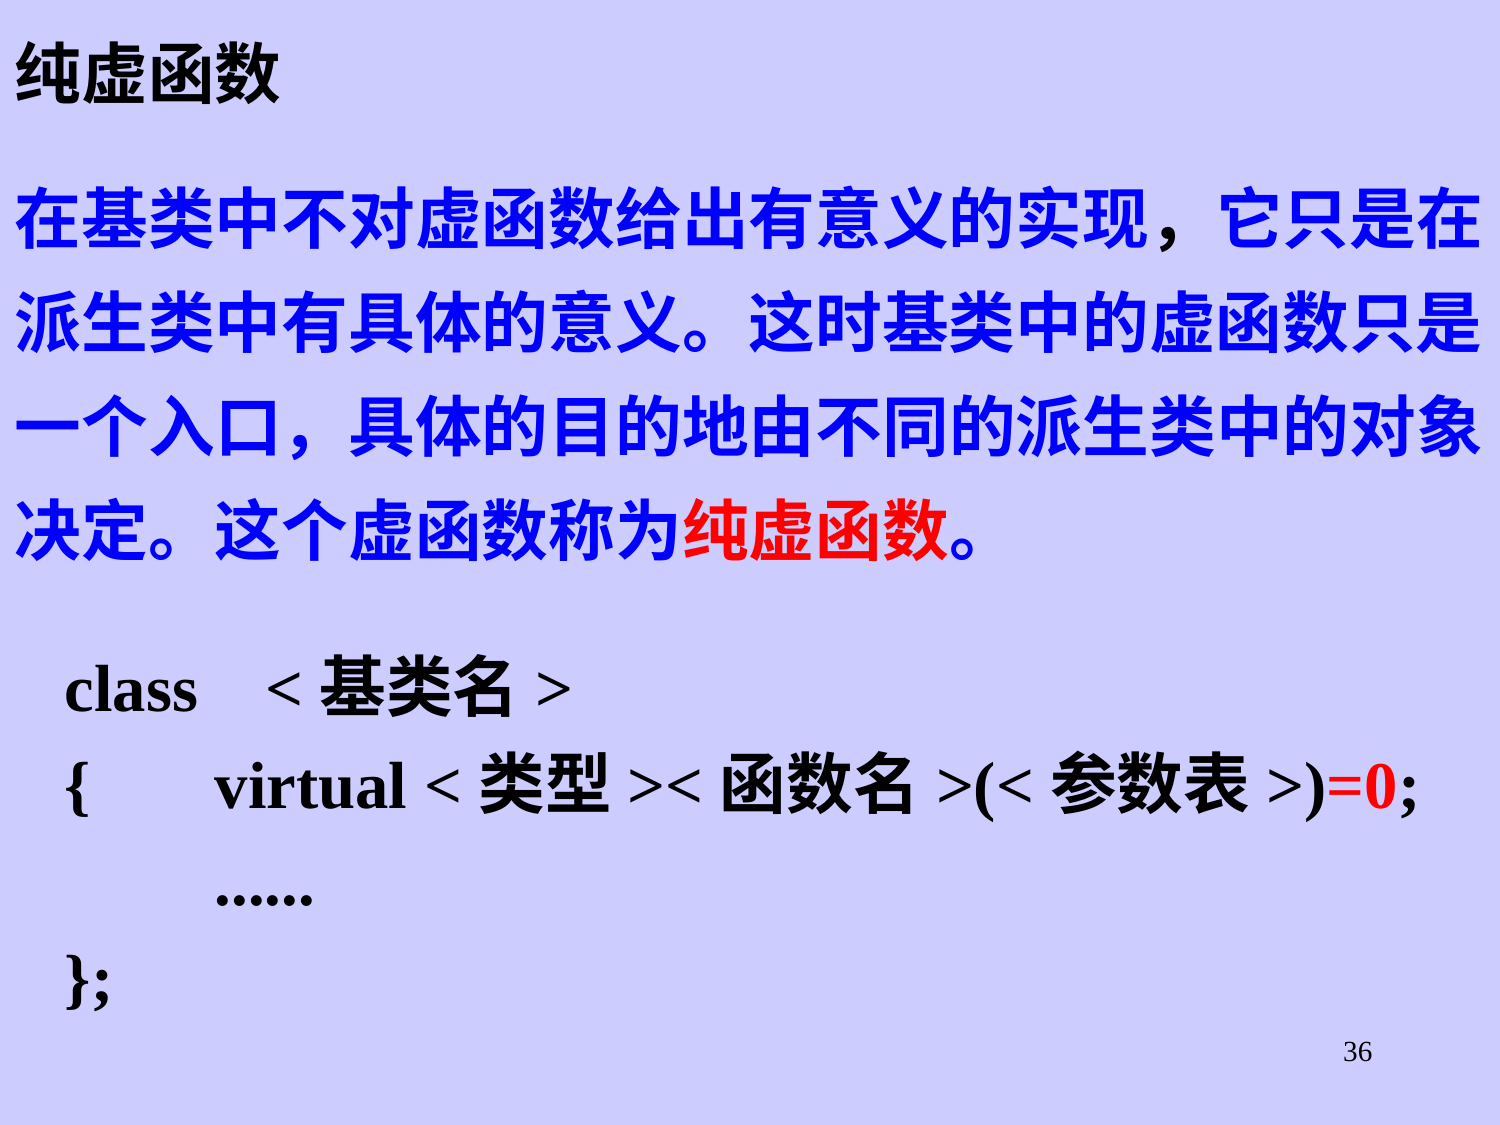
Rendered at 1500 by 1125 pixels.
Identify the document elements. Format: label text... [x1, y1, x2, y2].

text_box 纯虚函数 在基类中不对虚函数给出有意义的实现，它只是在派生类中有具体的意义。这时基类中的虚函数只是一个入口，具体的目的地由不同的派生类中的对象决定。这个虚函数称为纯虚函数。 [0, 0, 1500, 577]
text_box class <基类名> { virtual <类型><函数名>(<参数表>)=0; ...... }; [49, 637, 1500, 1023]
text_box <编号> [1074, 1025, 1388, 1101]
